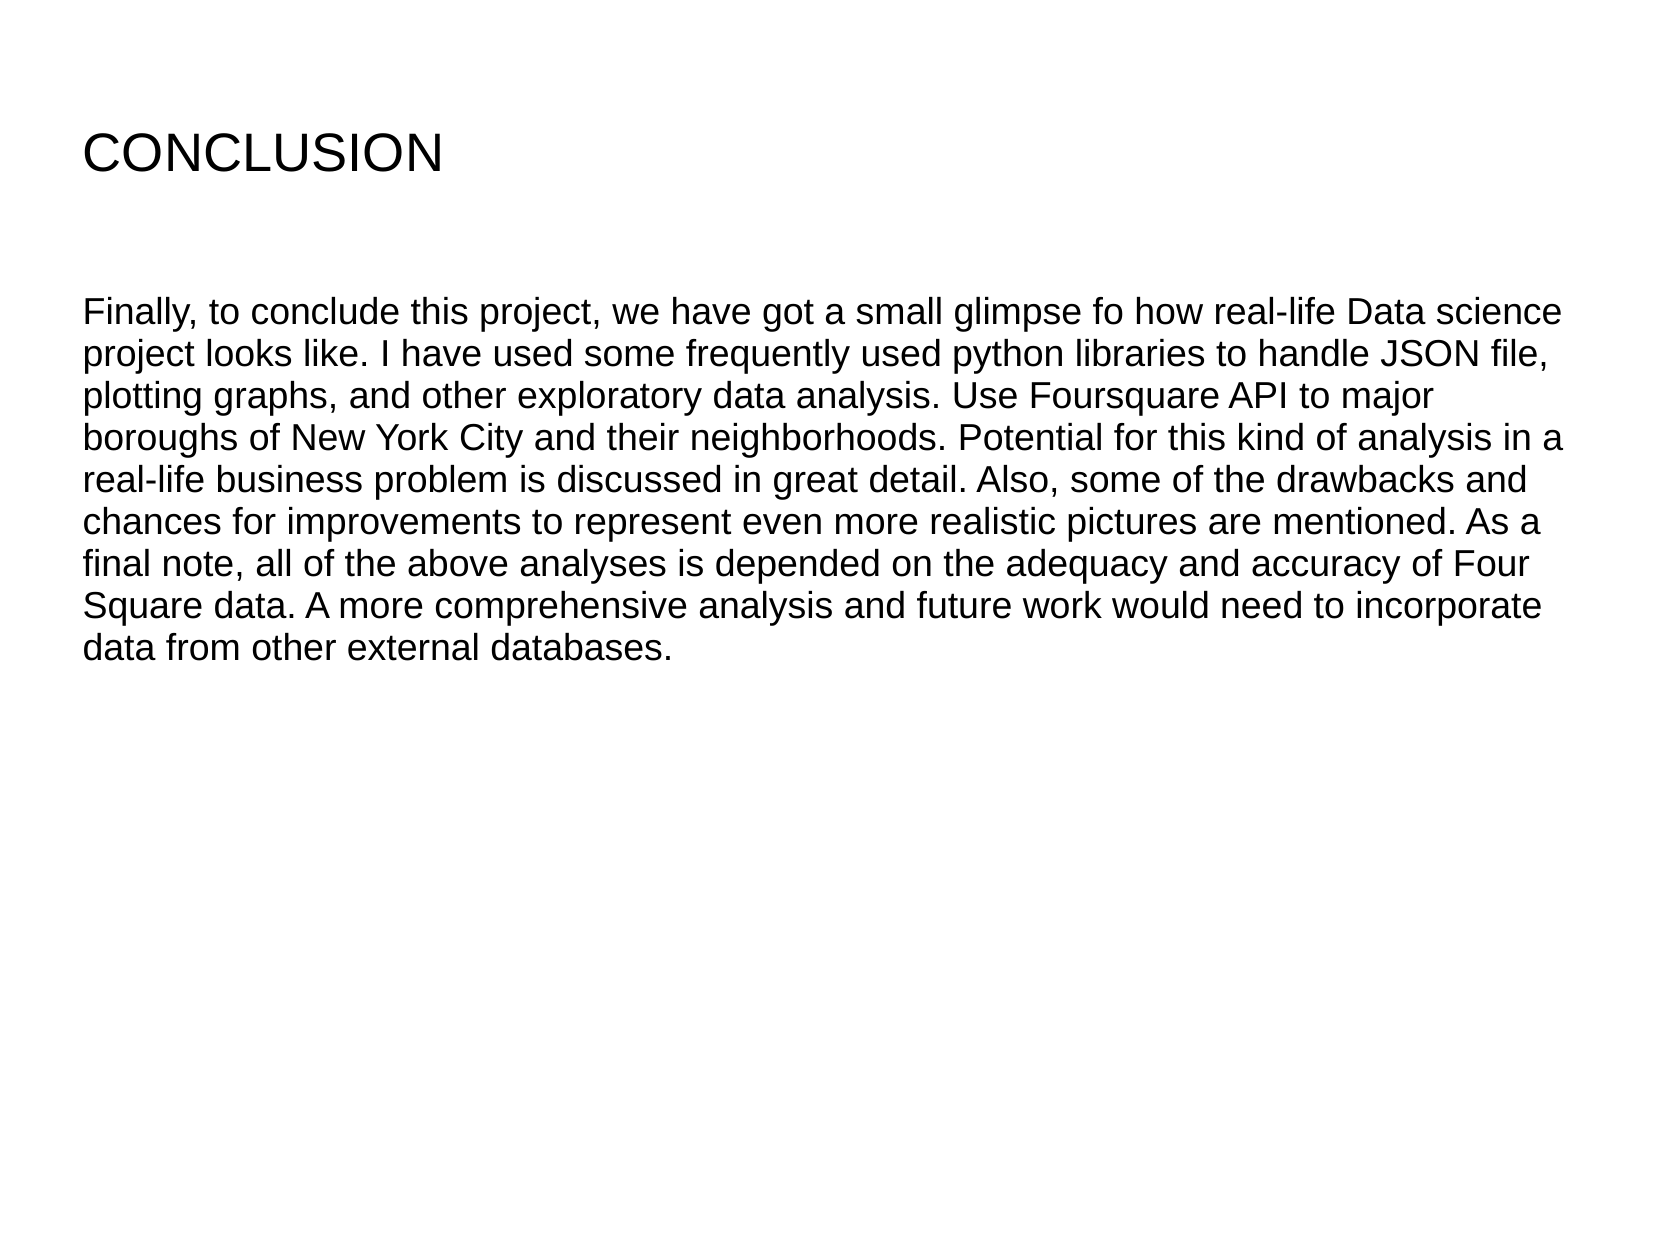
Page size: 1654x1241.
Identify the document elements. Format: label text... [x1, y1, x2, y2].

list Finally, to conclude this project, we have got a small glimpse fo how real-life Data science project looks like. I have used some frequently used python libraries to handle JSON file, plotting graphs, and other exploratory data analysis. Use Foursquare API to major boroughs of New York City and their neighborhoods. Potential for this kind of analysis in a real-life business problem is discussed in great detail. Also, some of the drawbacks and chances for improvements to represent even more realistic pictures are mentioned. As a final note, all of the above analyses is depended on the adequacy and accuracy of Four Square data. A more comprehensive analysis and future work would need to incorporate data from other external databases. [82, 290, 1571, 1109]
title CONCLUSION [82, 49, 1571, 257]
